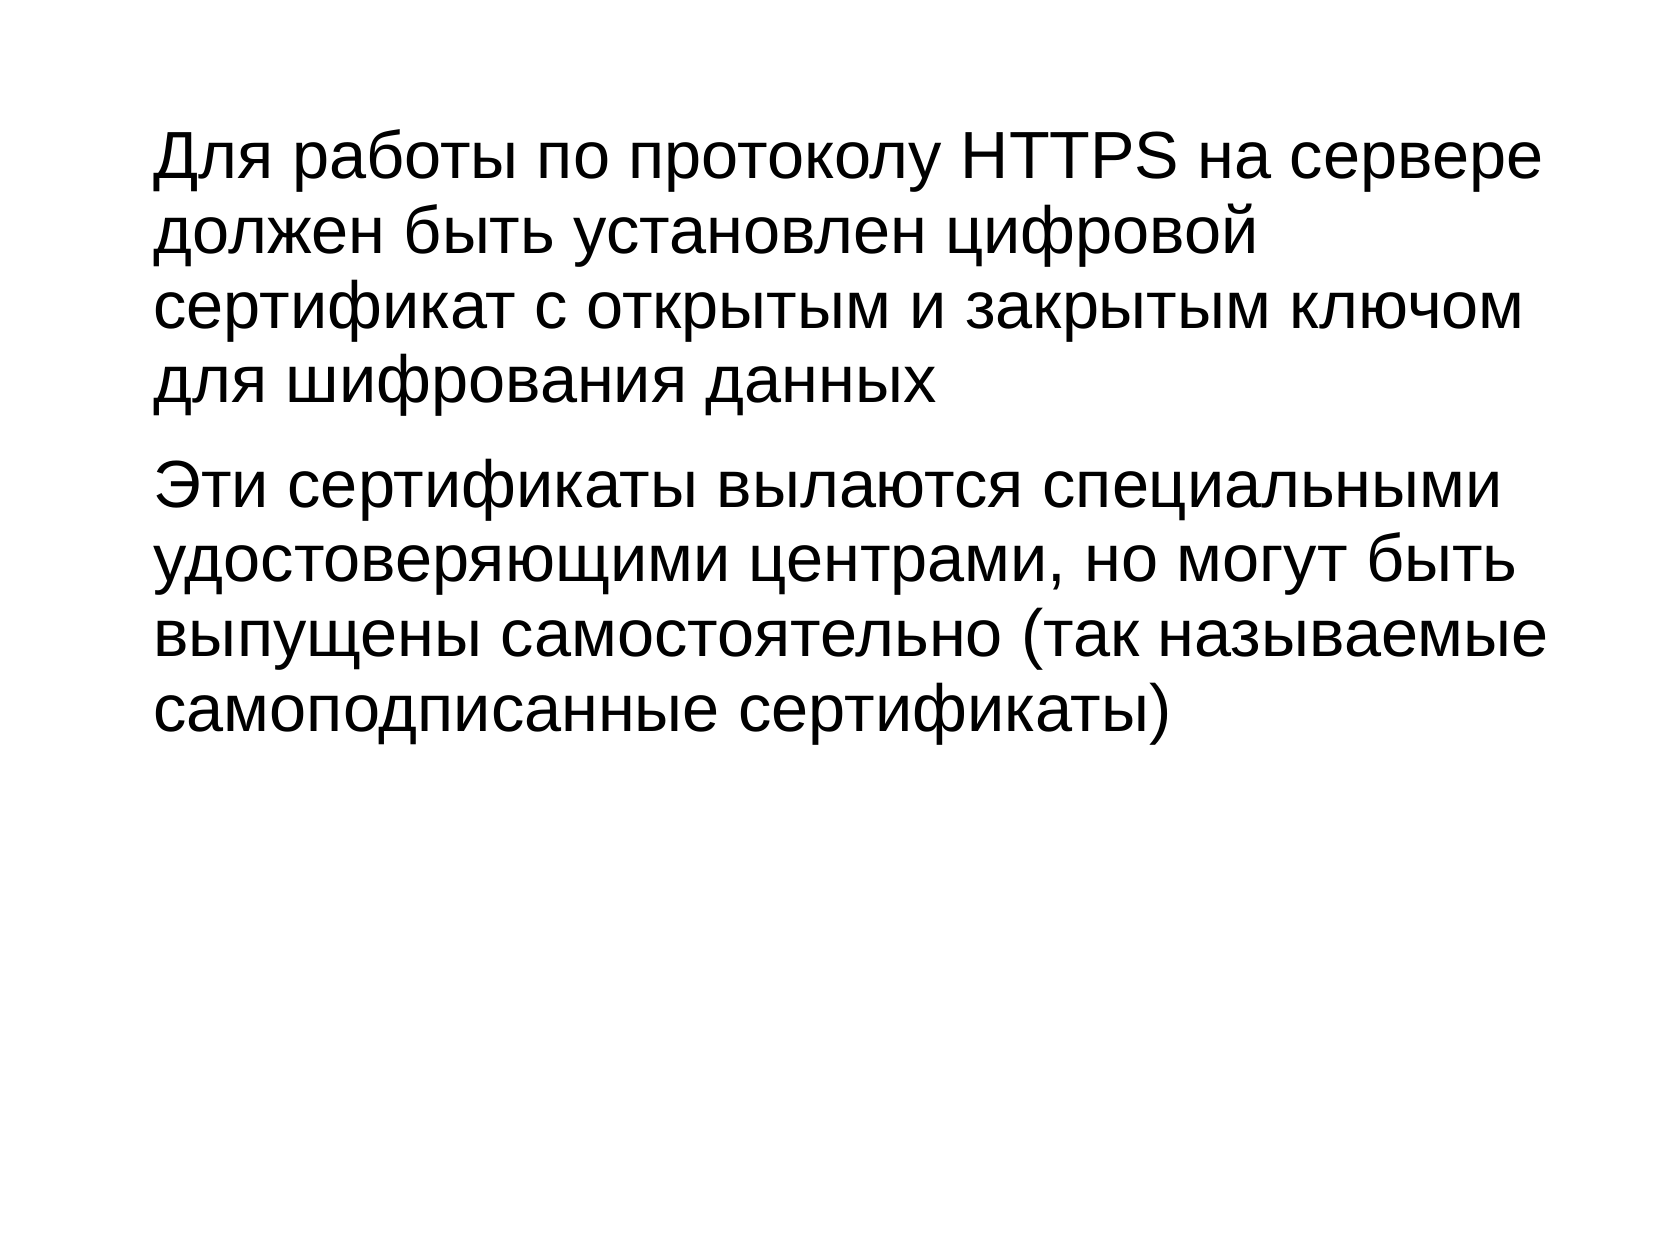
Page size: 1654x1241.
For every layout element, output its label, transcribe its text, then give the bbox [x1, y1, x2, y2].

list Для работы по протоколу HTTPS на сервере должен быть установлен цифровой сертификат с открытым и закрытым ключом для шифрования данных Эти сертификаты вылаются специальными удостоверяющими центрами, но могут быть выпущены самостоятельно (так называемые самоподписанные сертификаты) [82, 118, 1571, 1109]
